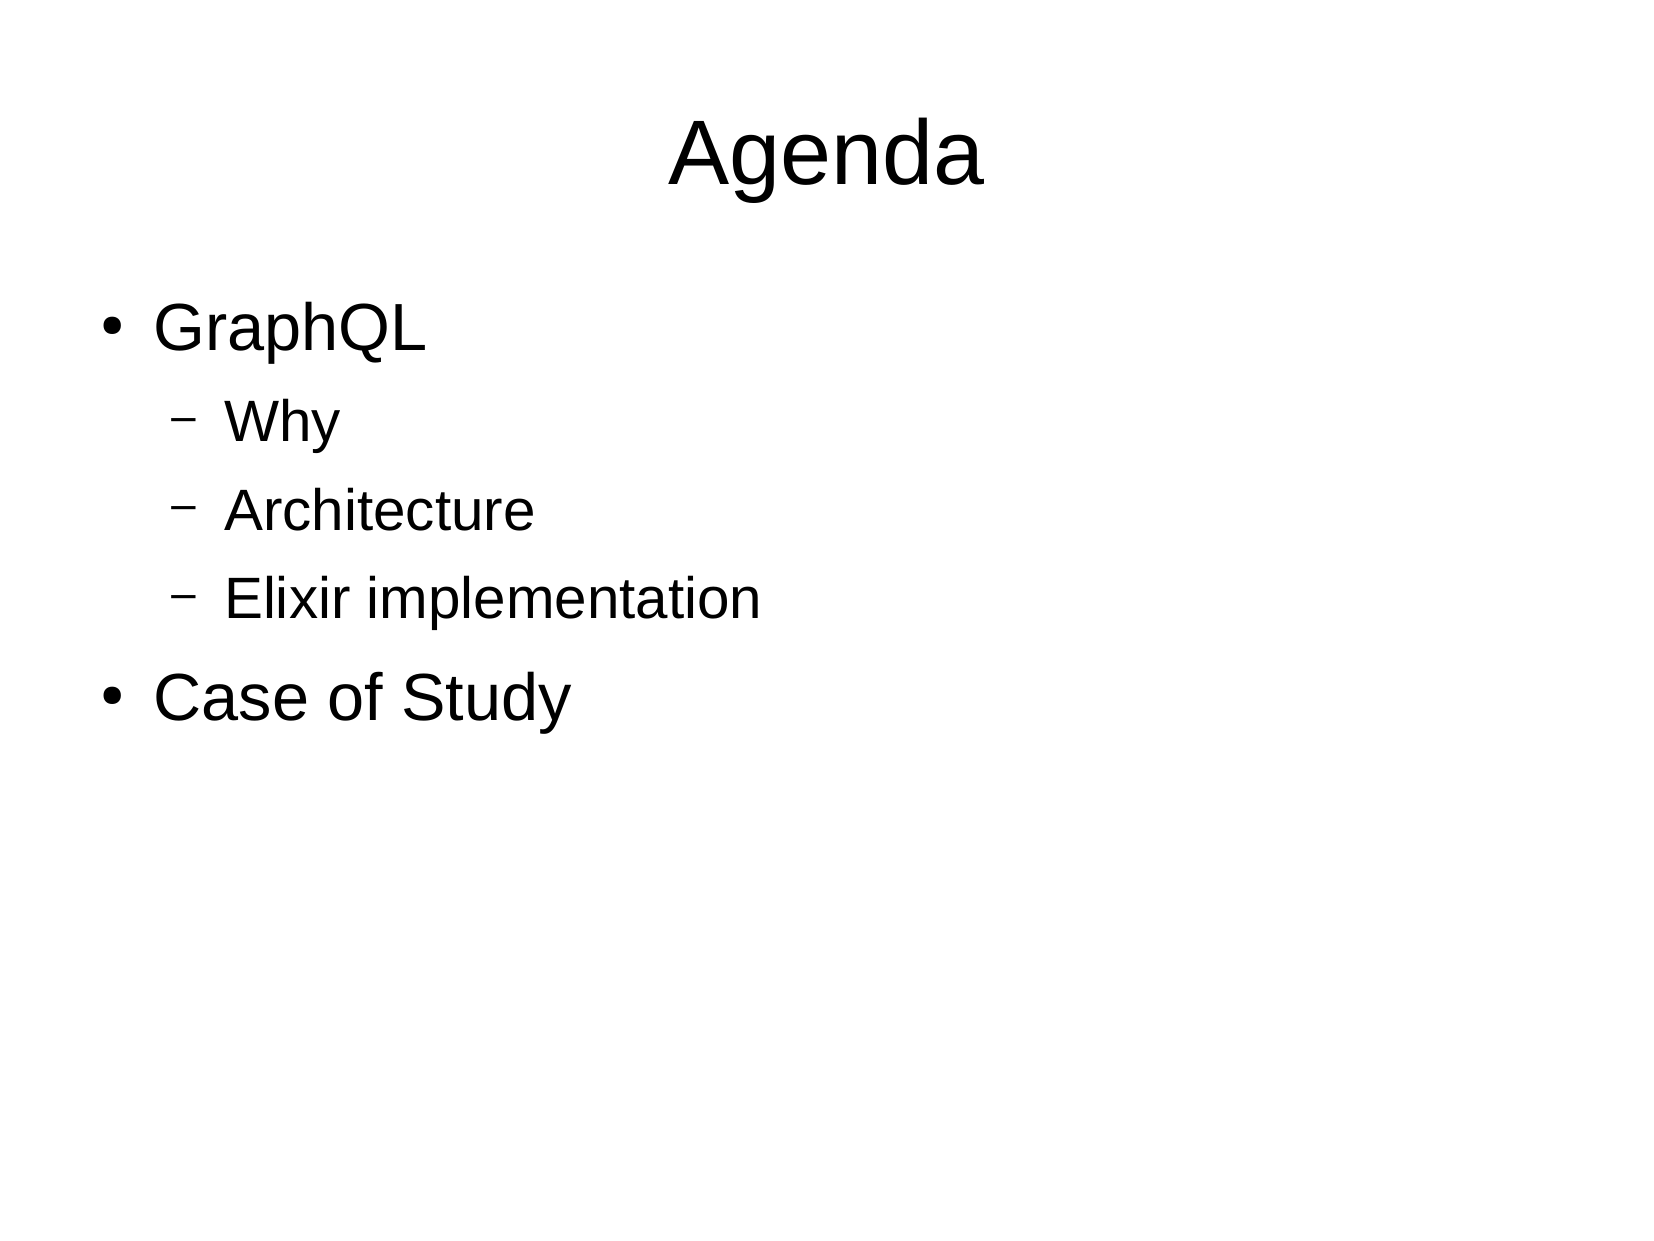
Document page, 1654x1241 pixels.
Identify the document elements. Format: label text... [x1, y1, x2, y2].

list GraphQL Why Architecture Elixir implementation Case of Study [82, 290, 1571, 1010]
title Agenda [82, 49, 1571, 257]
